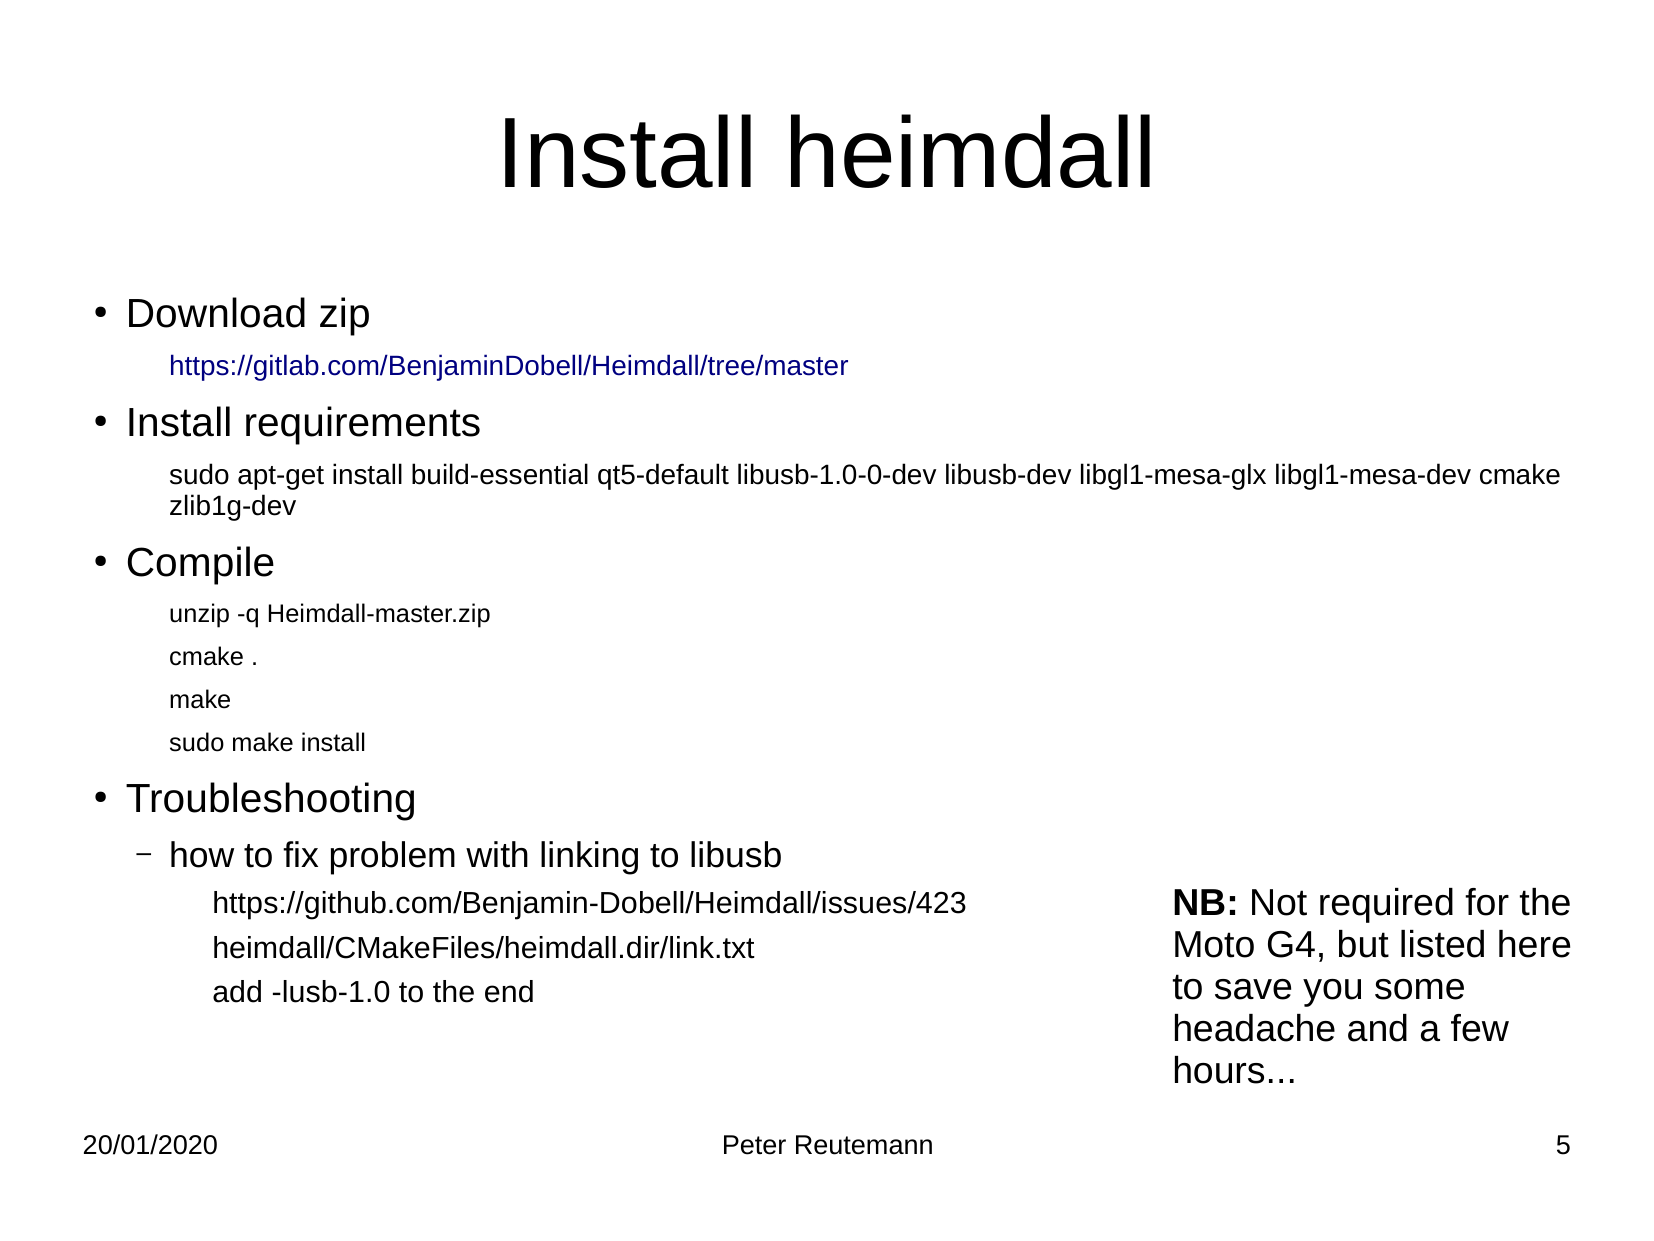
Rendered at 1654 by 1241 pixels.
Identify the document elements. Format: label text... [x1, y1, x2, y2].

text_box NB: Not required for the Moto G4, but listed here to save you some headache and a few hours... [1157, 874, 1595, 1099]
list Download zip https://gitlab.com/BenjaminDobell/Heimdall/tree/master Install requirements sudo apt-get install build-essential qt5-default libusb-1.0-0-dev libusb-dev libgl1-mesa-glx libgl1-mesa-dev cmake zlib1g-dev Compile unzip -q Heimdall-master.zip cmake . make sudo make install Troubleshooting how to fix problem with linking to libusb https://github.com/Benjamin-Dobell/Heimdall/issues/423 heimdall/CMakeFiles/heimdall.dir/link.txt add -lusb-1.0 to the end [82, 290, 1571, 1010]
title Install heimdall [82, 49, 1571, 257]
